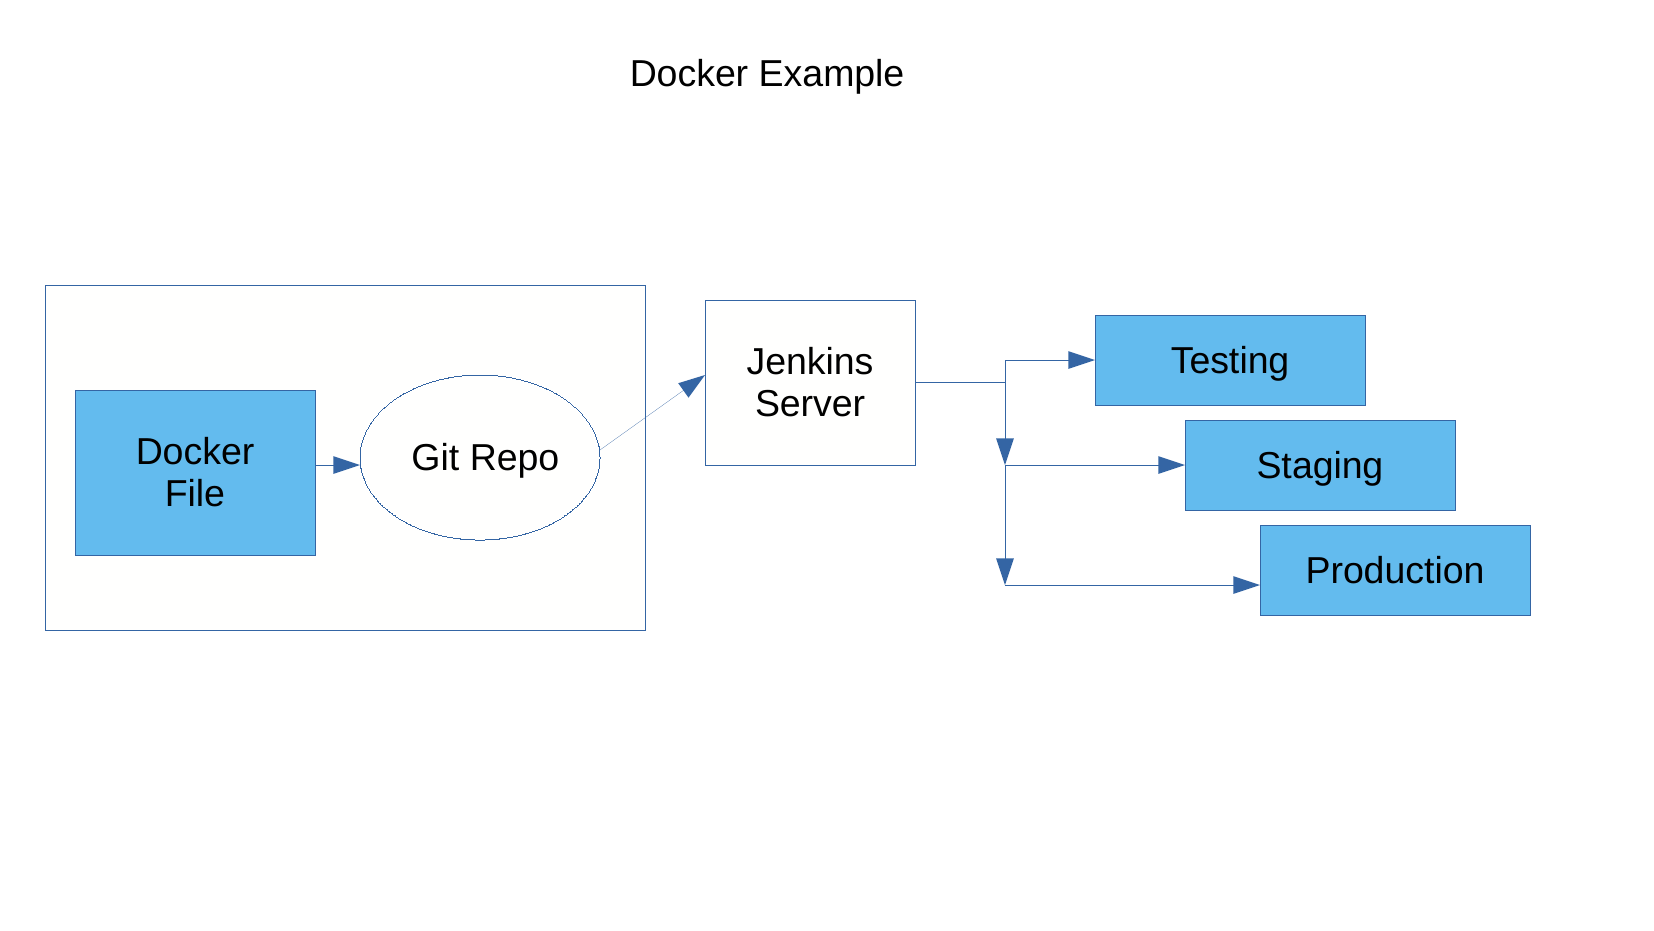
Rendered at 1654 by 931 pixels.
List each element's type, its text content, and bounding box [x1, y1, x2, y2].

text_box Jenkins Server [705, 300, 916, 466]
text_box Staging [1185, 420, 1456, 511]
text_box [45, 285, 646, 631]
text_box Production [1260, 525, 1531, 616]
text_box Git Repo [360, 375, 601, 541]
text_box Testing [1095, 315, 1366, 406]
text_box Docker File [75, 390, 316, 556]
text_box Docker Example [240, 45, 1321, 102]
